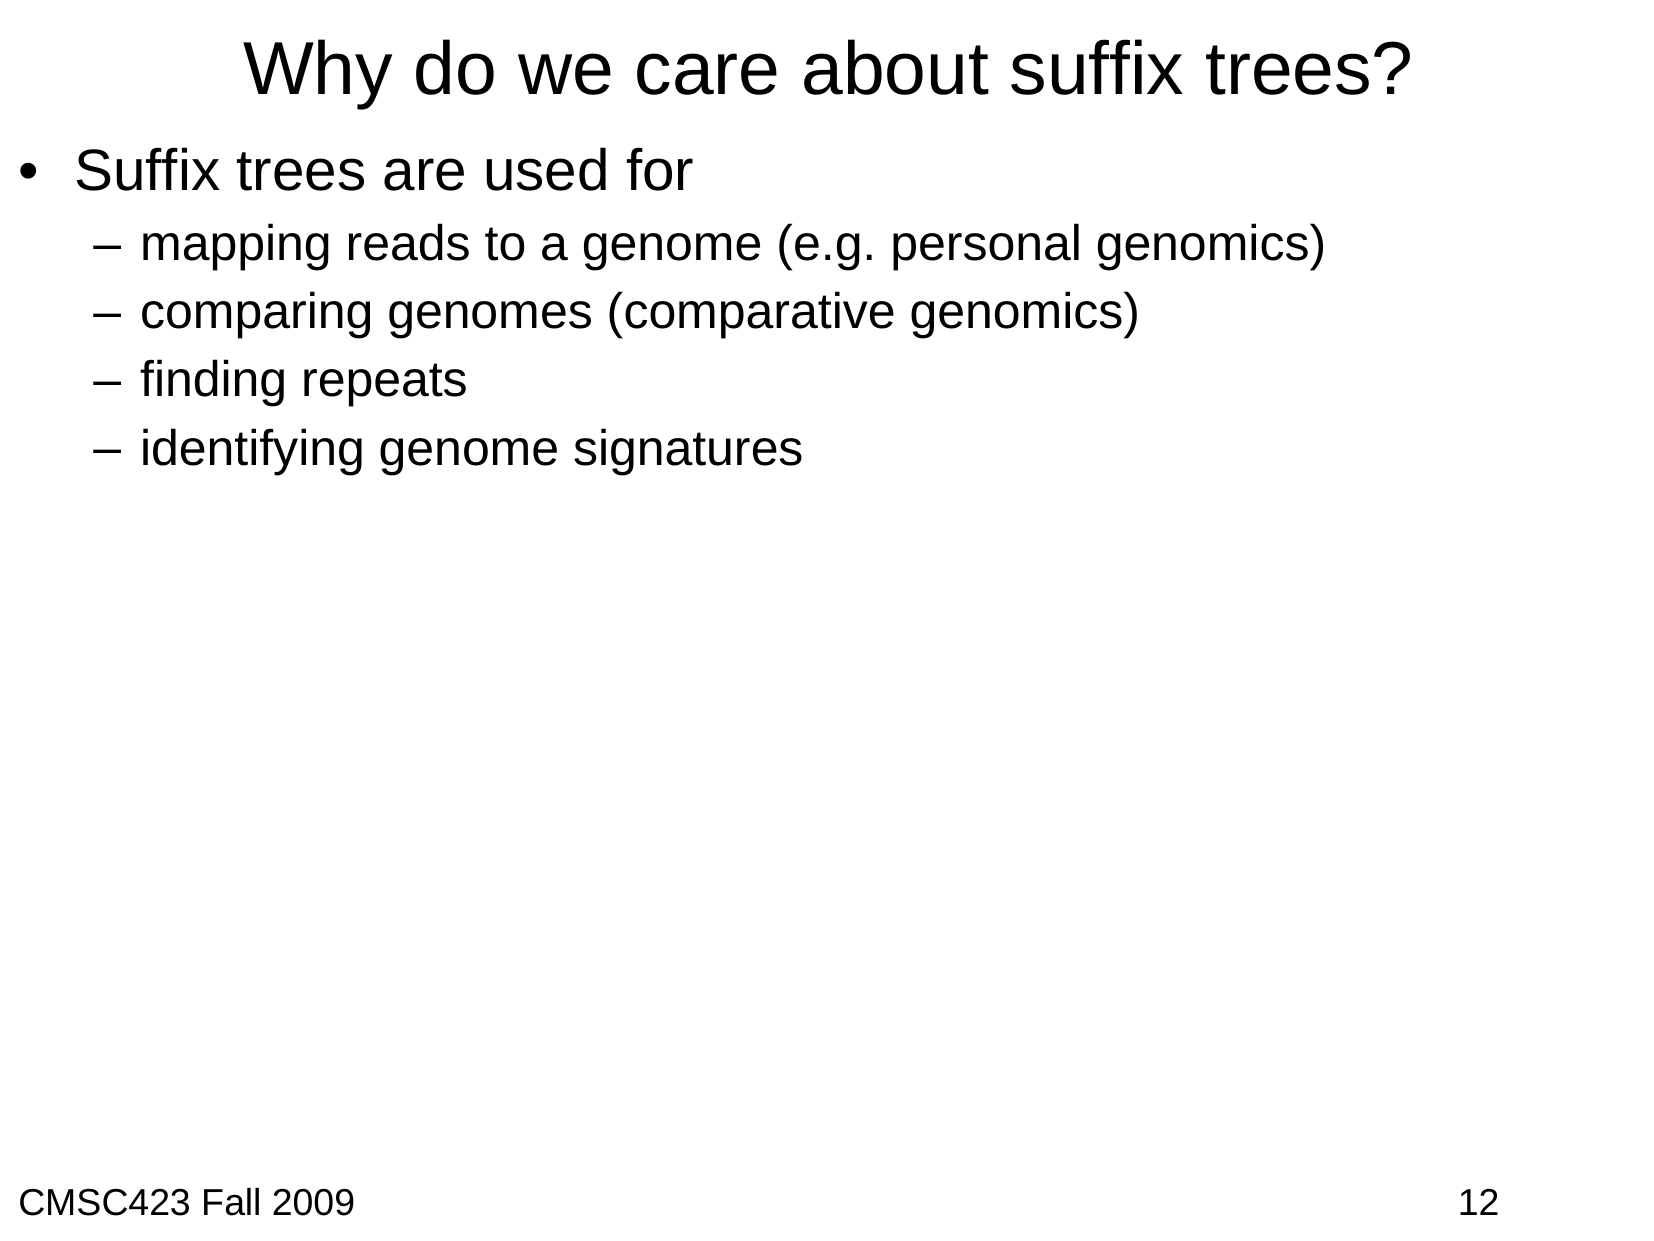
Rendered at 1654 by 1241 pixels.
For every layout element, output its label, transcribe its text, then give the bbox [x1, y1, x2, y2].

list Suffix trees are used for mapping reads to a genome (e.g. personal genomics) comparing genomes (comparative genomics) finding repeats identifying genome signatures [18, 137, 1637, 1182]
title Why do we care about suffix trees? [21, 10, 1637, 127]
